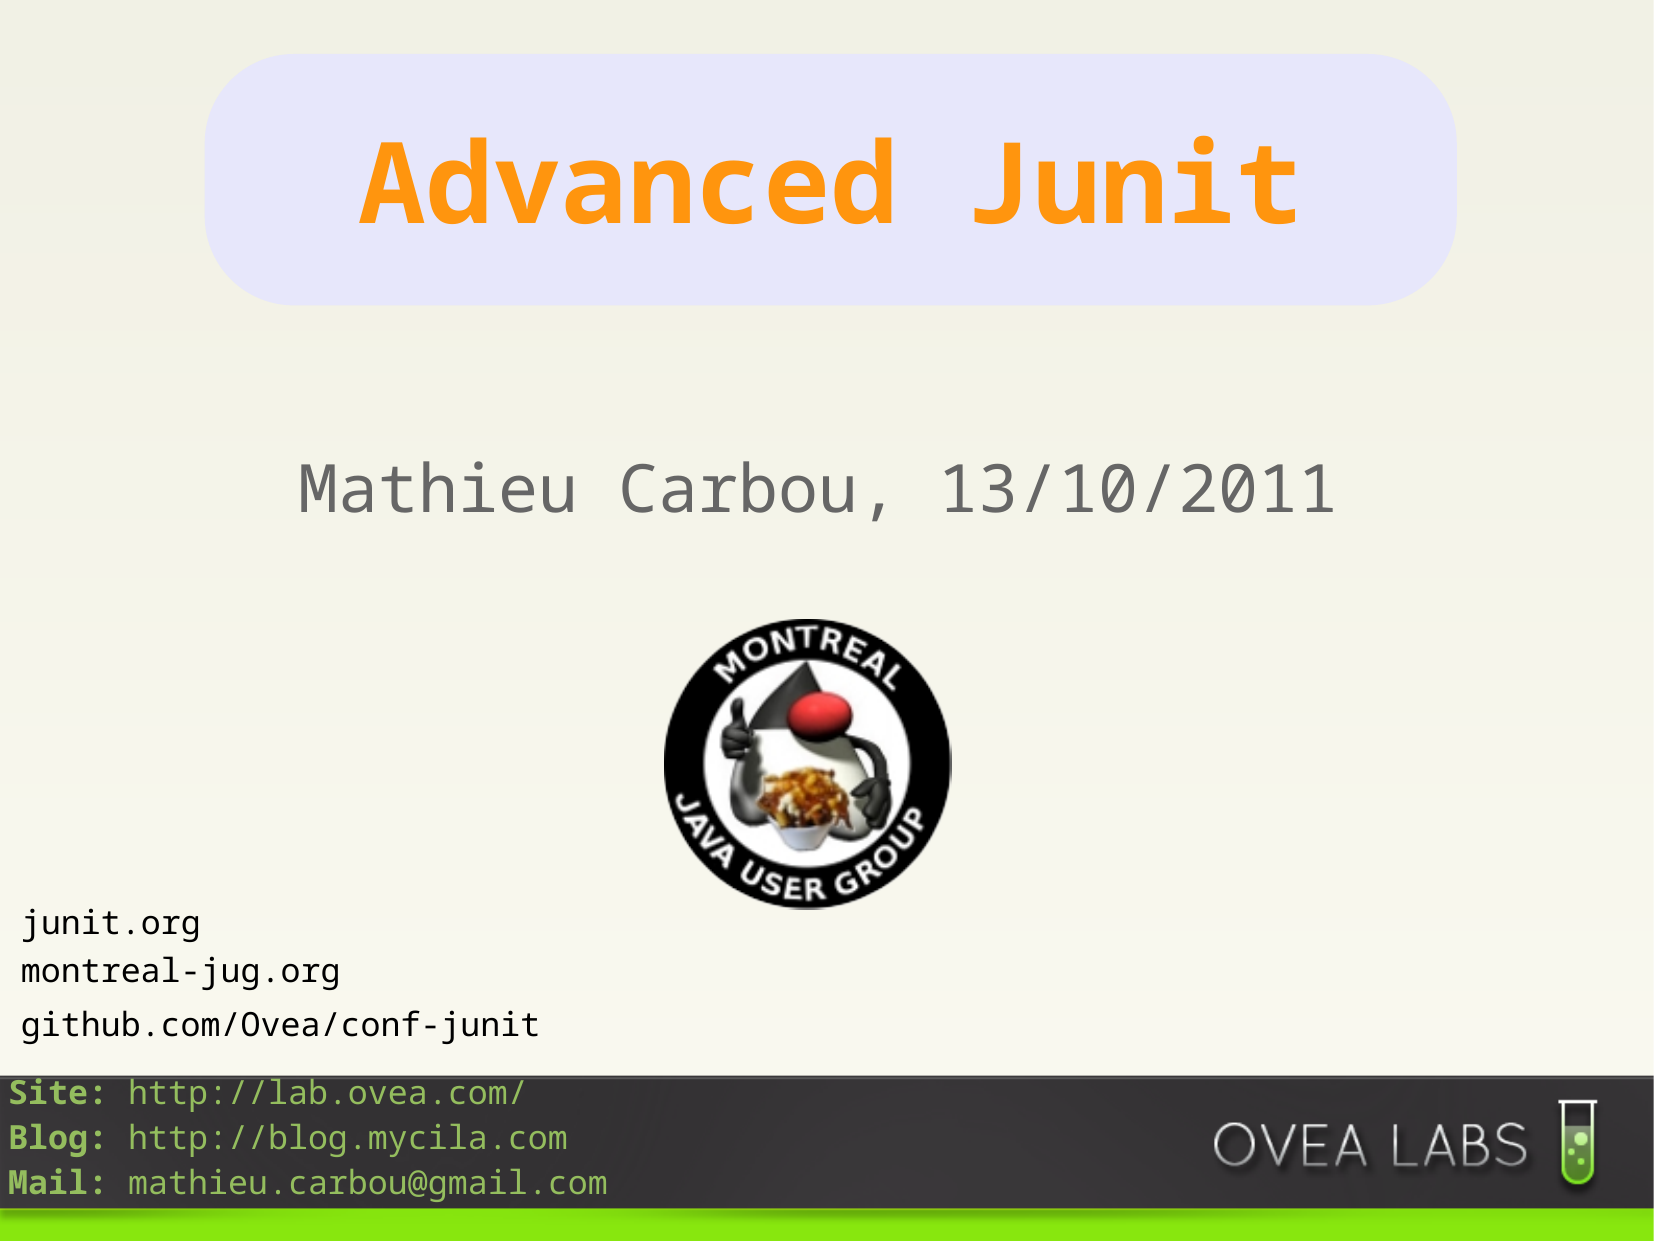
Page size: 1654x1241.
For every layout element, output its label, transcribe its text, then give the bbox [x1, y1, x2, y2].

text_box montreal-jug.org [6, 940, 356, 989]
picture [0, 0, 1654, 1241]
text_box github.com/Ovea/conf-junit [6, 994, 556, 1043]
text_box Advanced Junit [204, 53, 1457, 306]
text_box junit.org [6, 891, 216, 941]
text_box Mathieu Carbou, 13/10/2011 [283, 433, 1360, 516]
